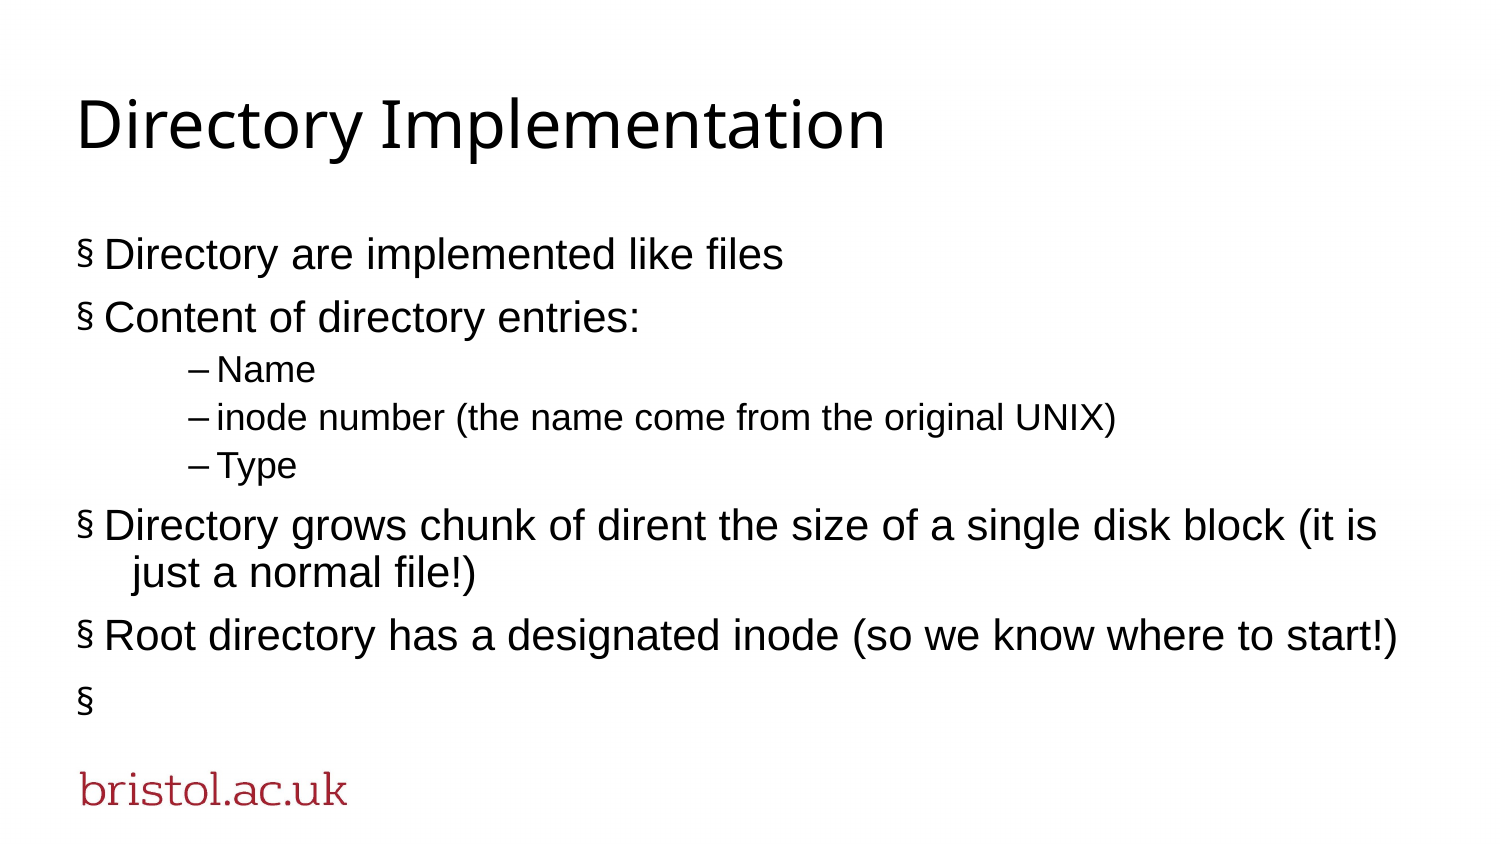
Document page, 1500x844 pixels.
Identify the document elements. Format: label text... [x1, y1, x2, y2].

list Directory are implemented like files Content of directory entries: Name inode number (the name come from the original UNIX) Type Directory grows chunk of dirent the size of a single disk block (it is just a normal file!) Root directory has a designated inode (so we know where to start!) [60, 224, 1440, 699]
title Directory Implementation [60, 44, 1440, 209]
